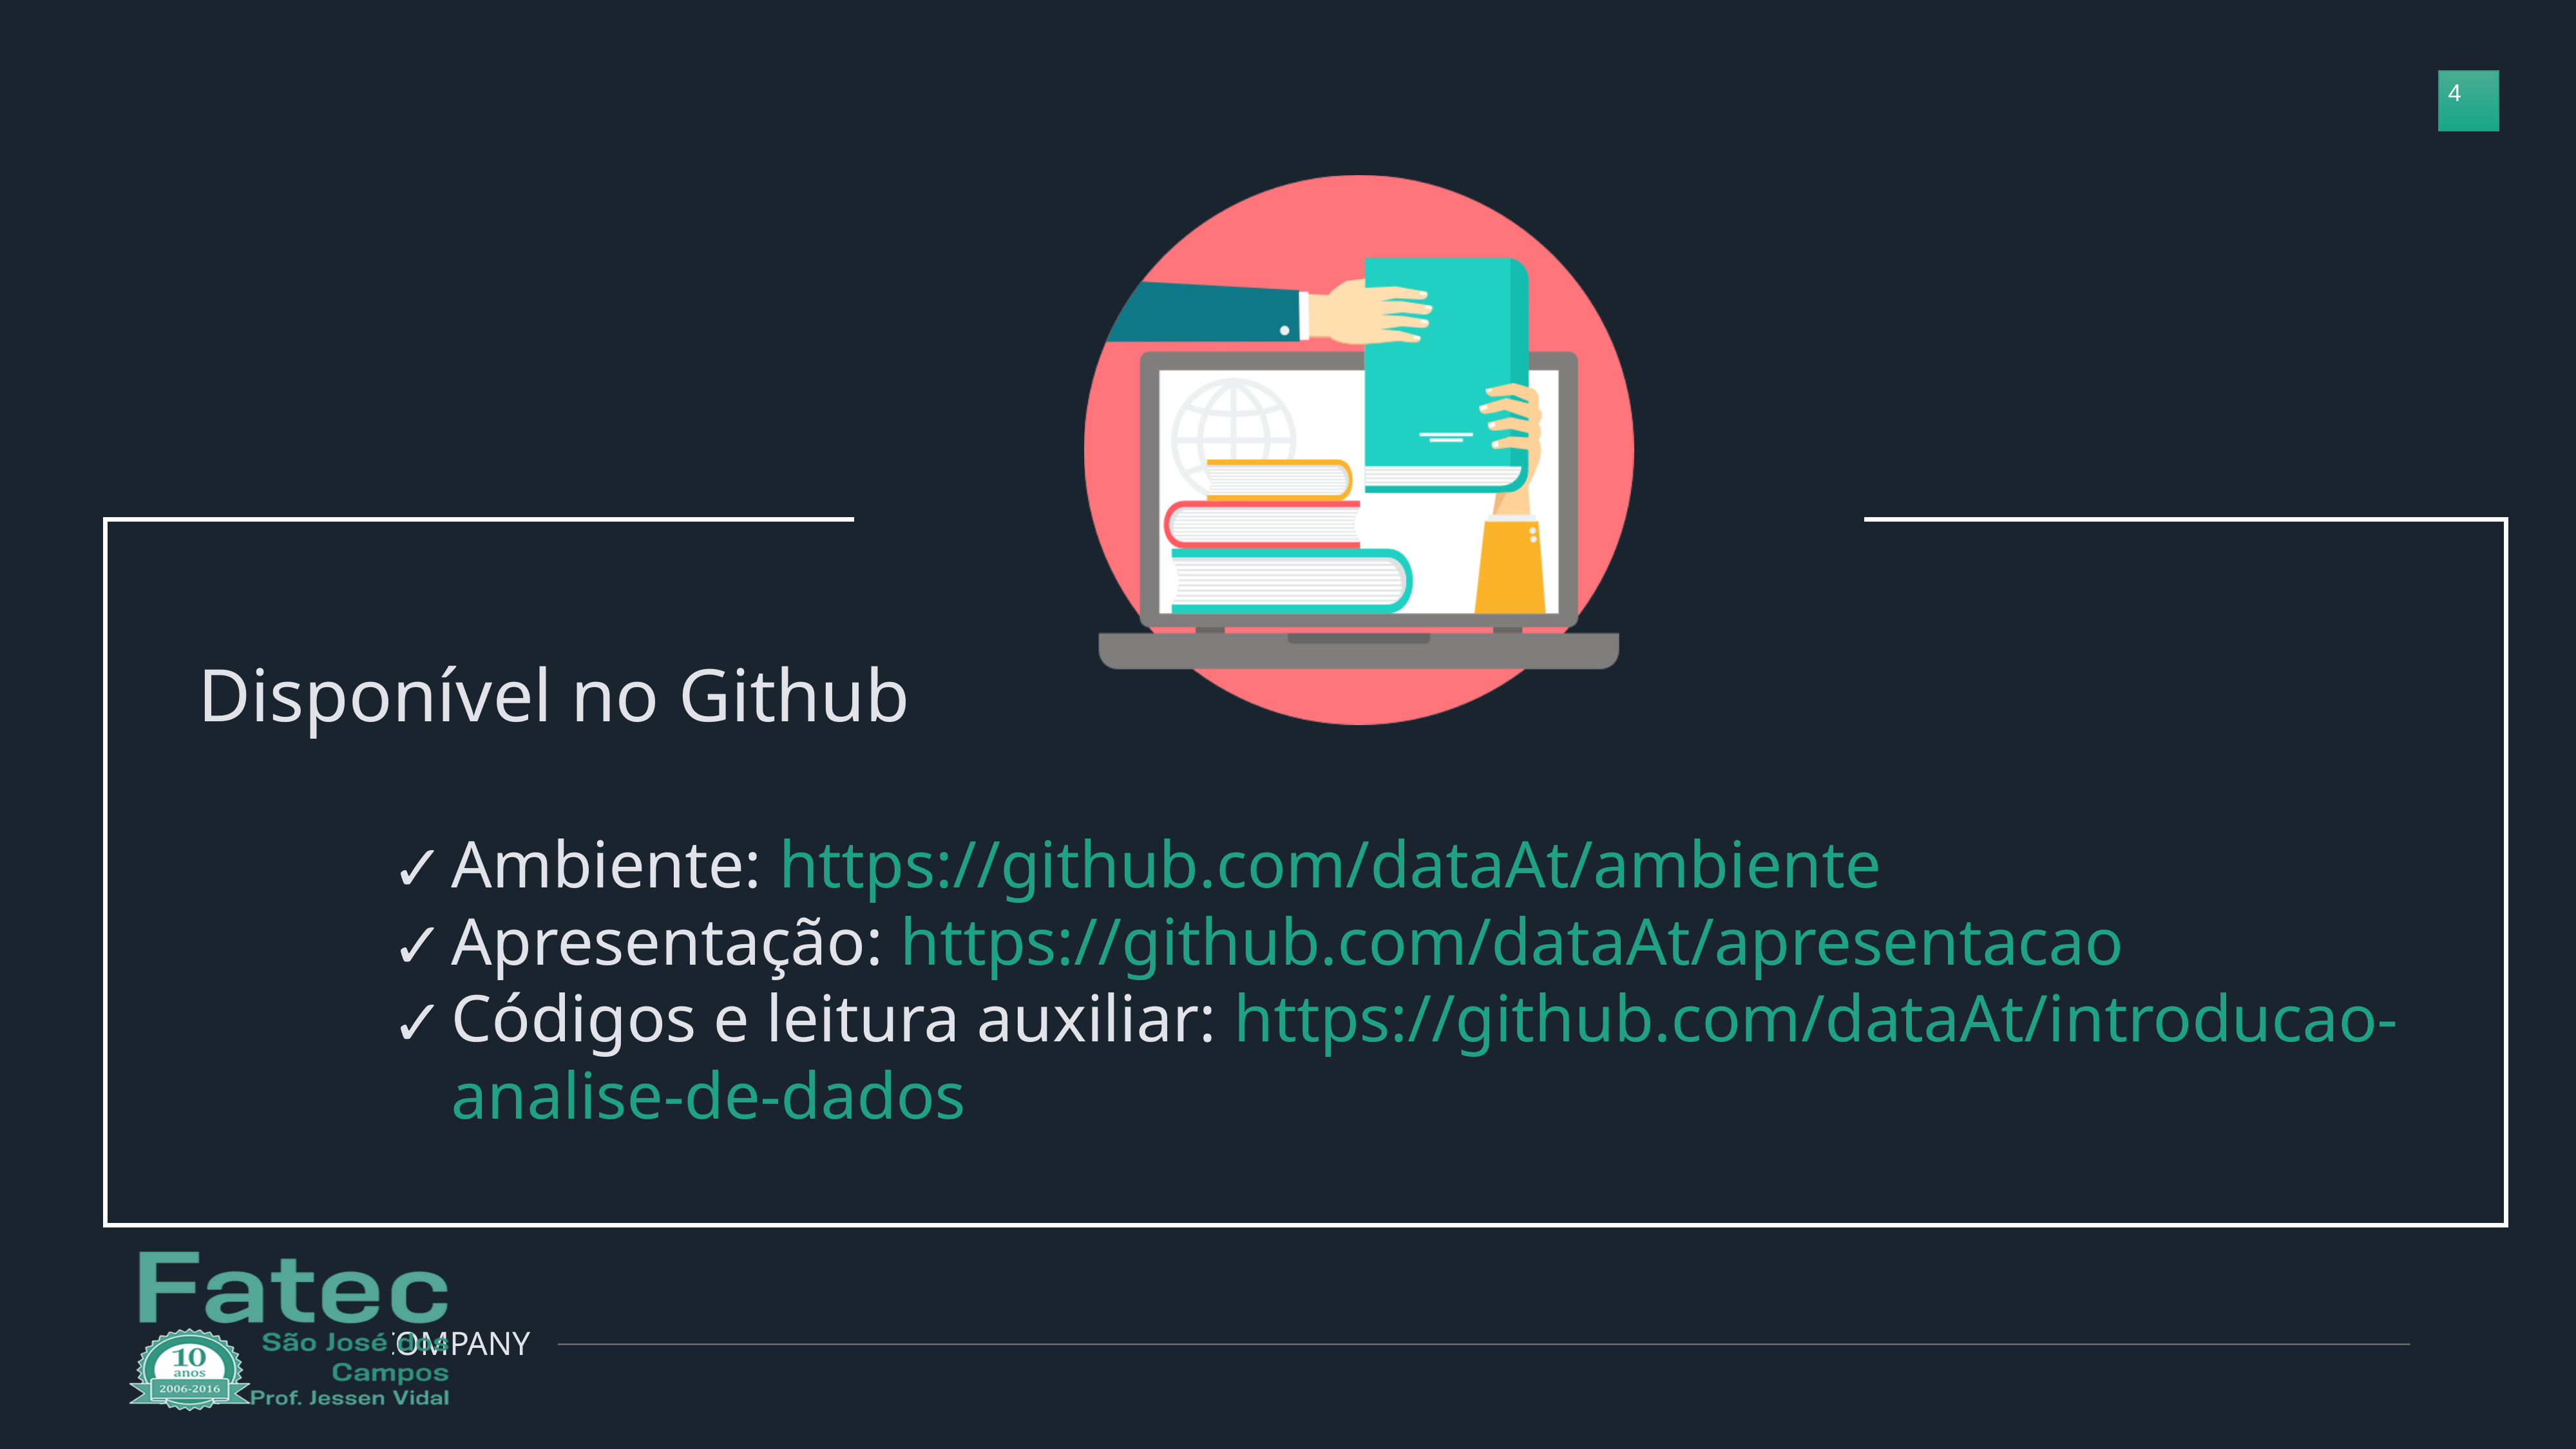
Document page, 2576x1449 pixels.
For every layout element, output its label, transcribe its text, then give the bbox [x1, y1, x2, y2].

picture [68, 1250, 510, 1413]
picture [854, 175, 1864, 725]
text_box Disponível no Github Ambiente: https://github.com/dataAt/ambiente Apresentação: https://github.com/dataAt/apresentacao Códigos e leitura auxiliar: https://github.com/dataAt/introducao-analise-de-dados [188, 644, 2423, 1142]
